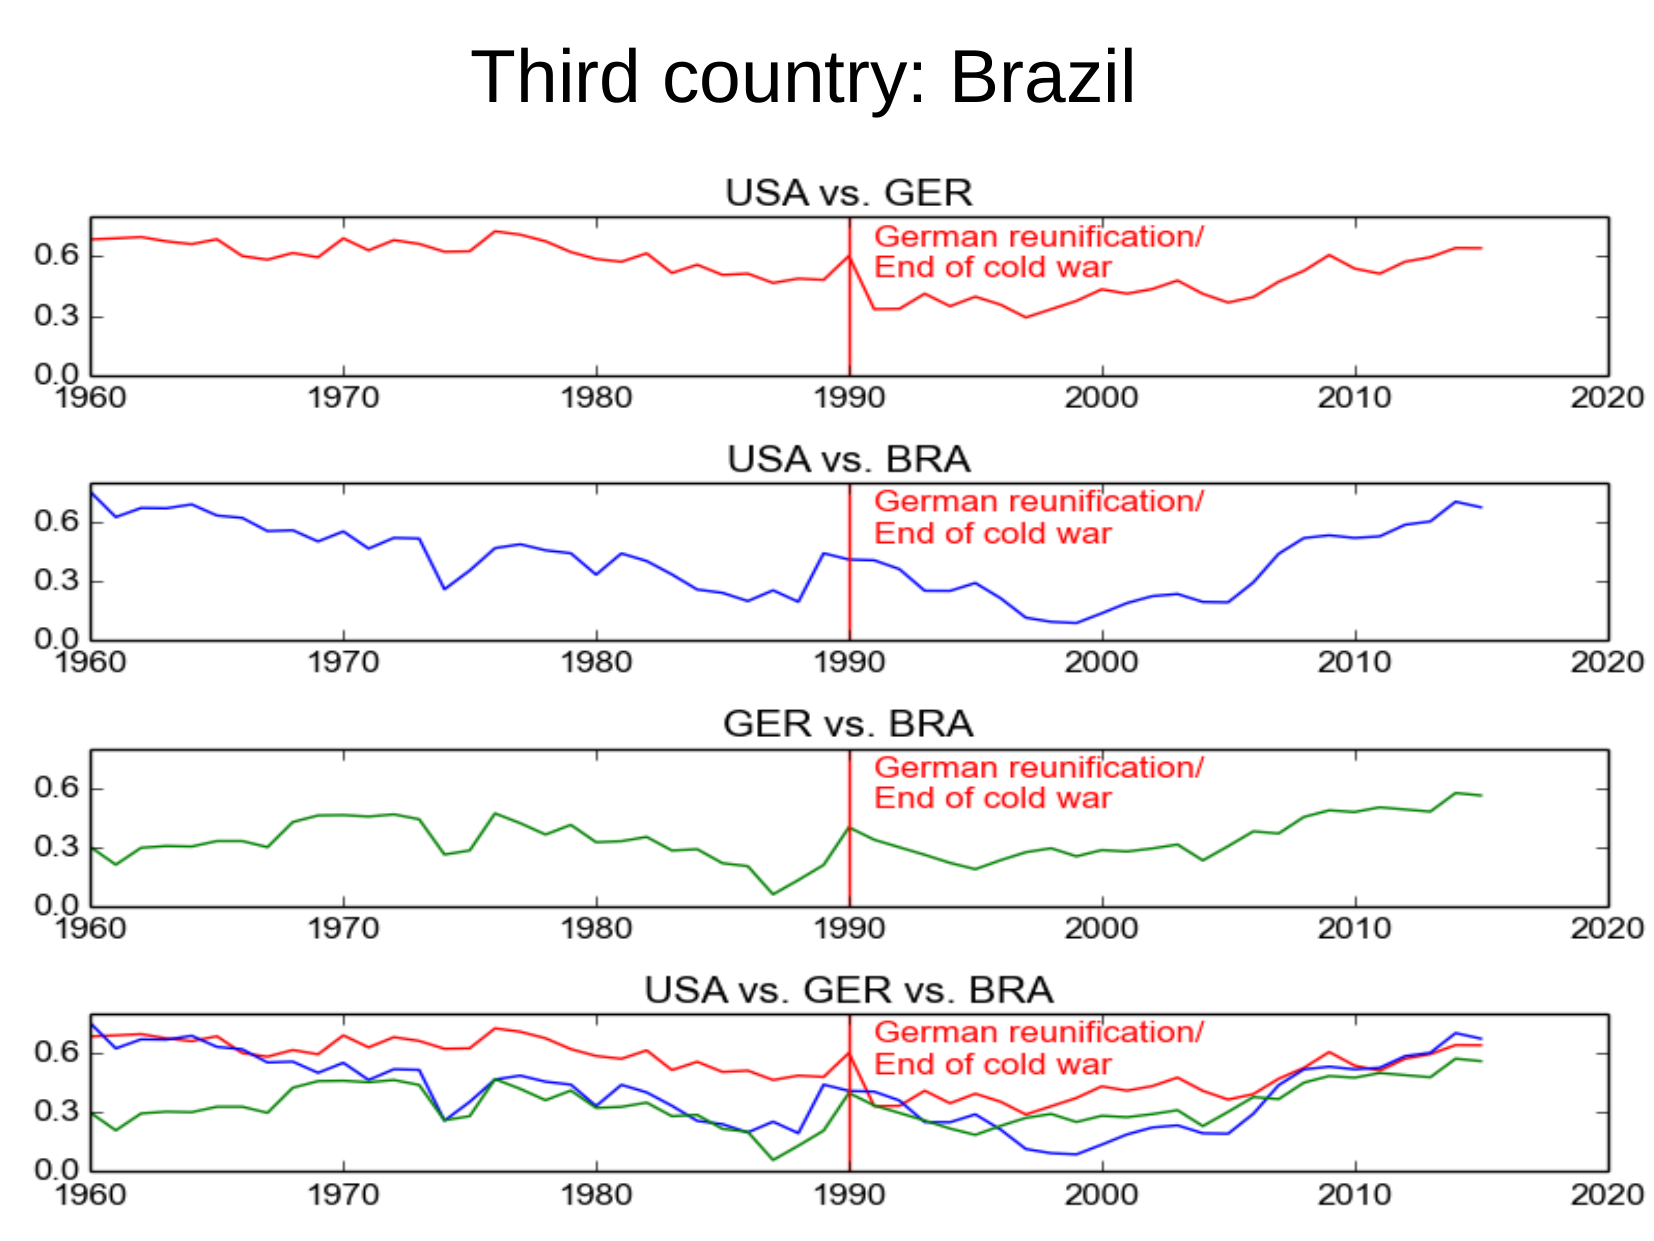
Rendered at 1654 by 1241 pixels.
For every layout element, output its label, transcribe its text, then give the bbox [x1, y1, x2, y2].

title Third country: Brazil [60, 0, 1549, 147]
picture [0, 147, 1654, 1241]
